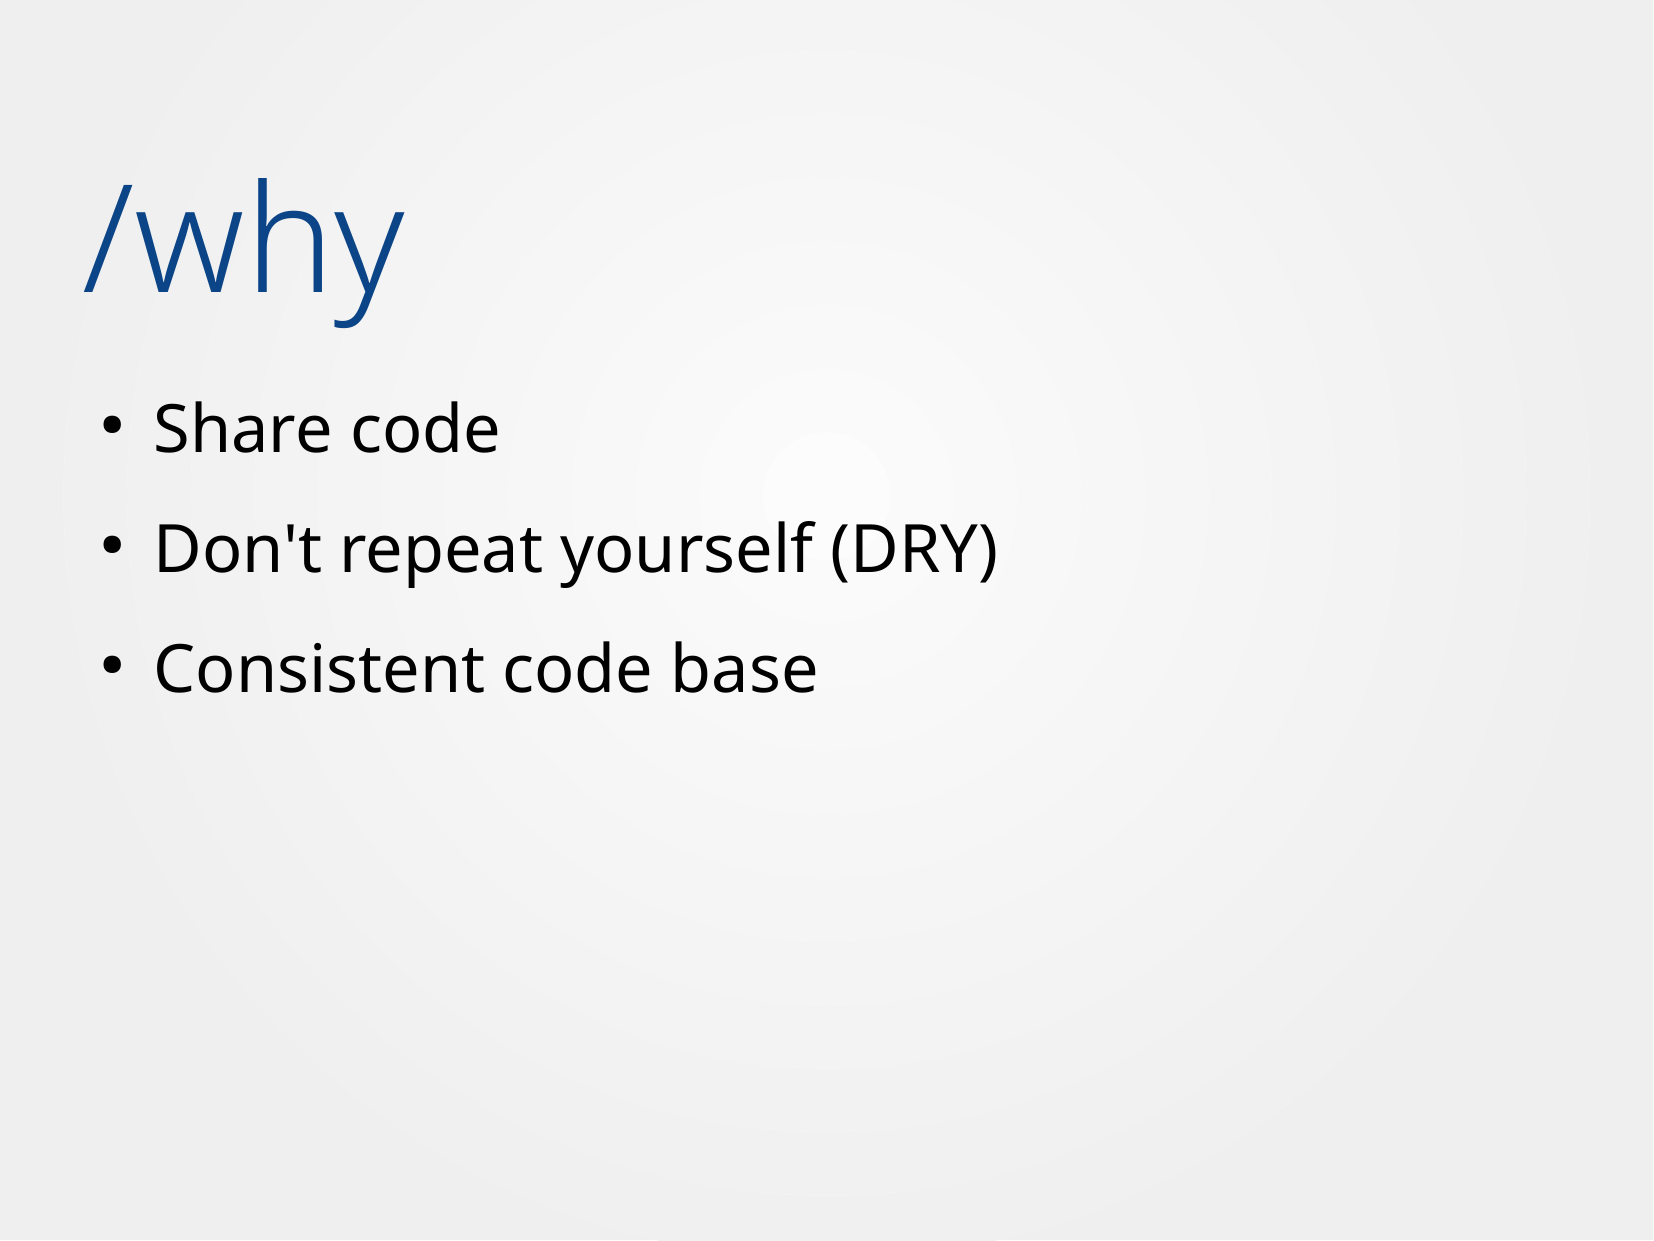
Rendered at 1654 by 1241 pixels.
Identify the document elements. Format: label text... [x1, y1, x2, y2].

list Share code Don't repeat yourself (DRY) Consistent code base [82, 380, 1571, 1060]
title /why [82, 80, 1565, 337]
